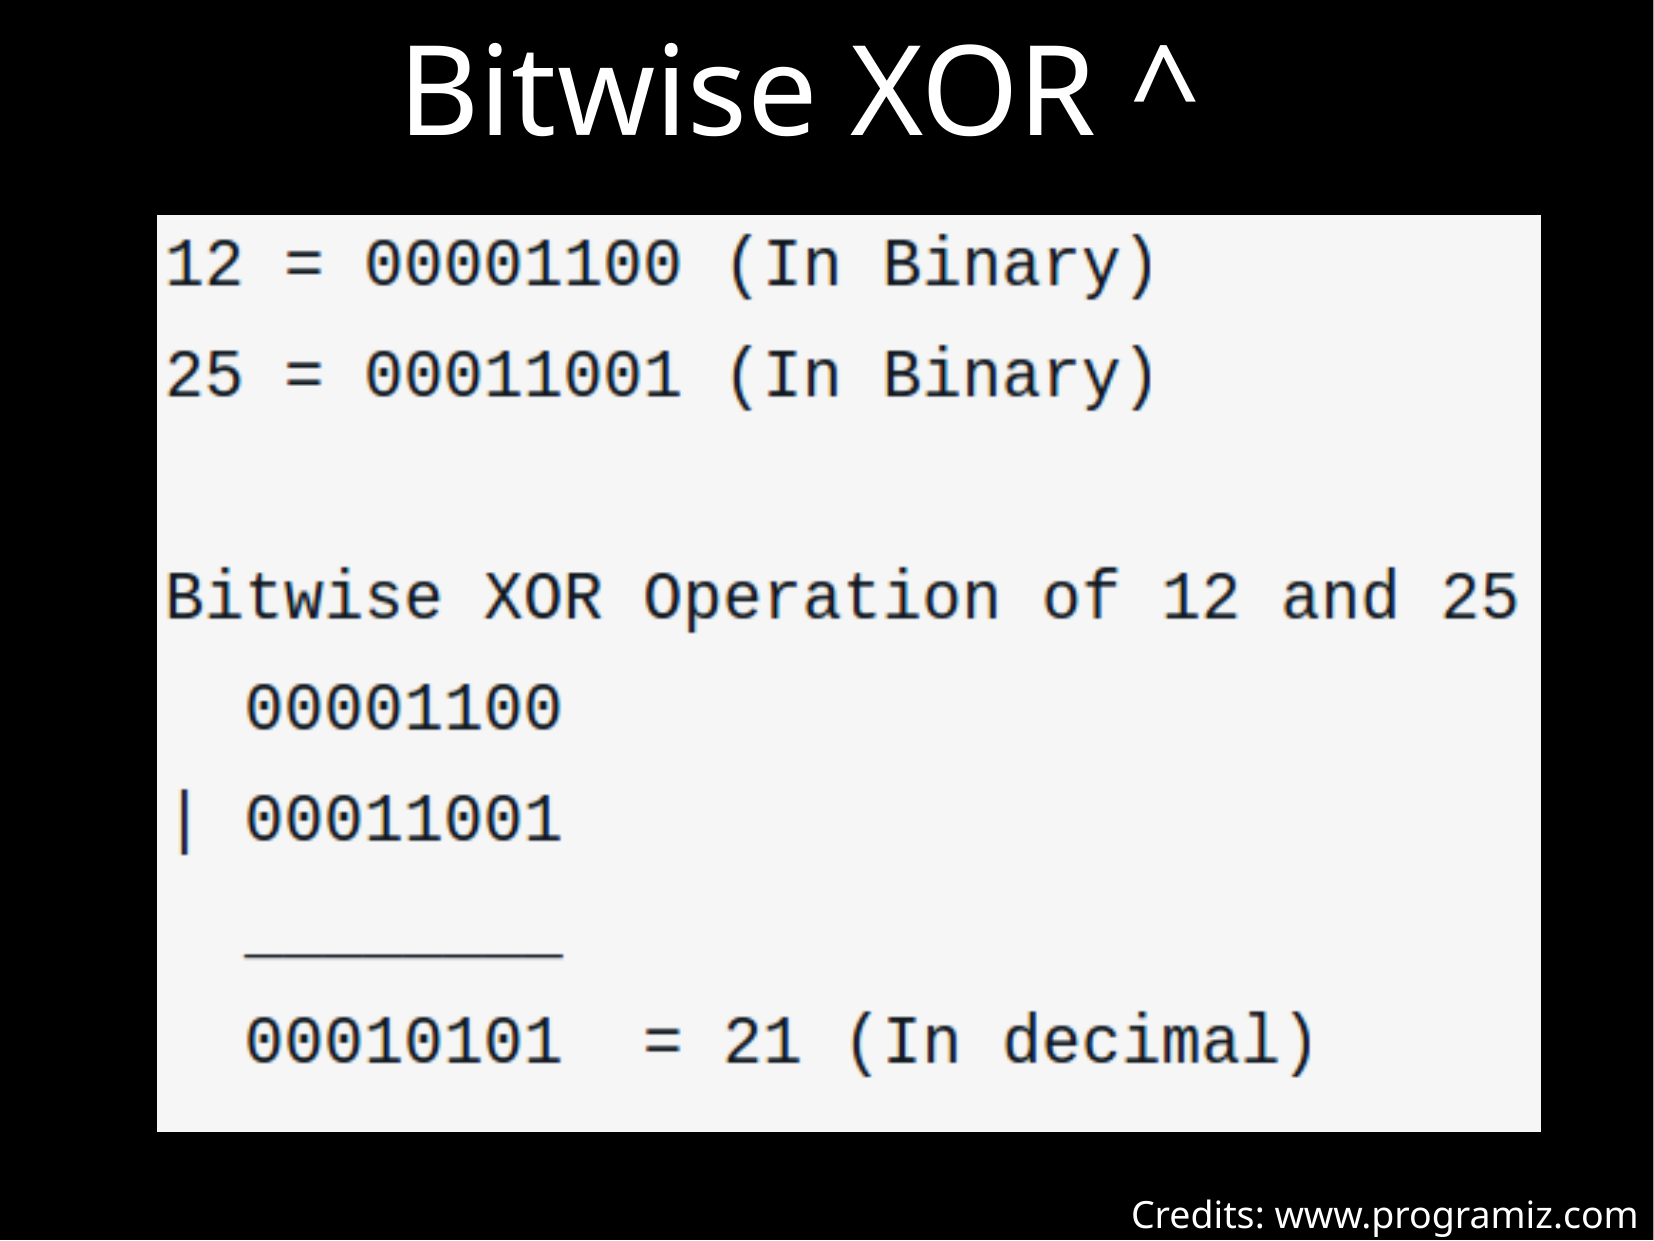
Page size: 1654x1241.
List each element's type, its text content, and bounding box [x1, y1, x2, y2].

text_box Bitwise XOR ^ [383, 0, 1270, 215]
text_box Credits: www.programiz.com [1116, 1181, 1654, 1241]
picture [157, 215, 1541, 1132]
